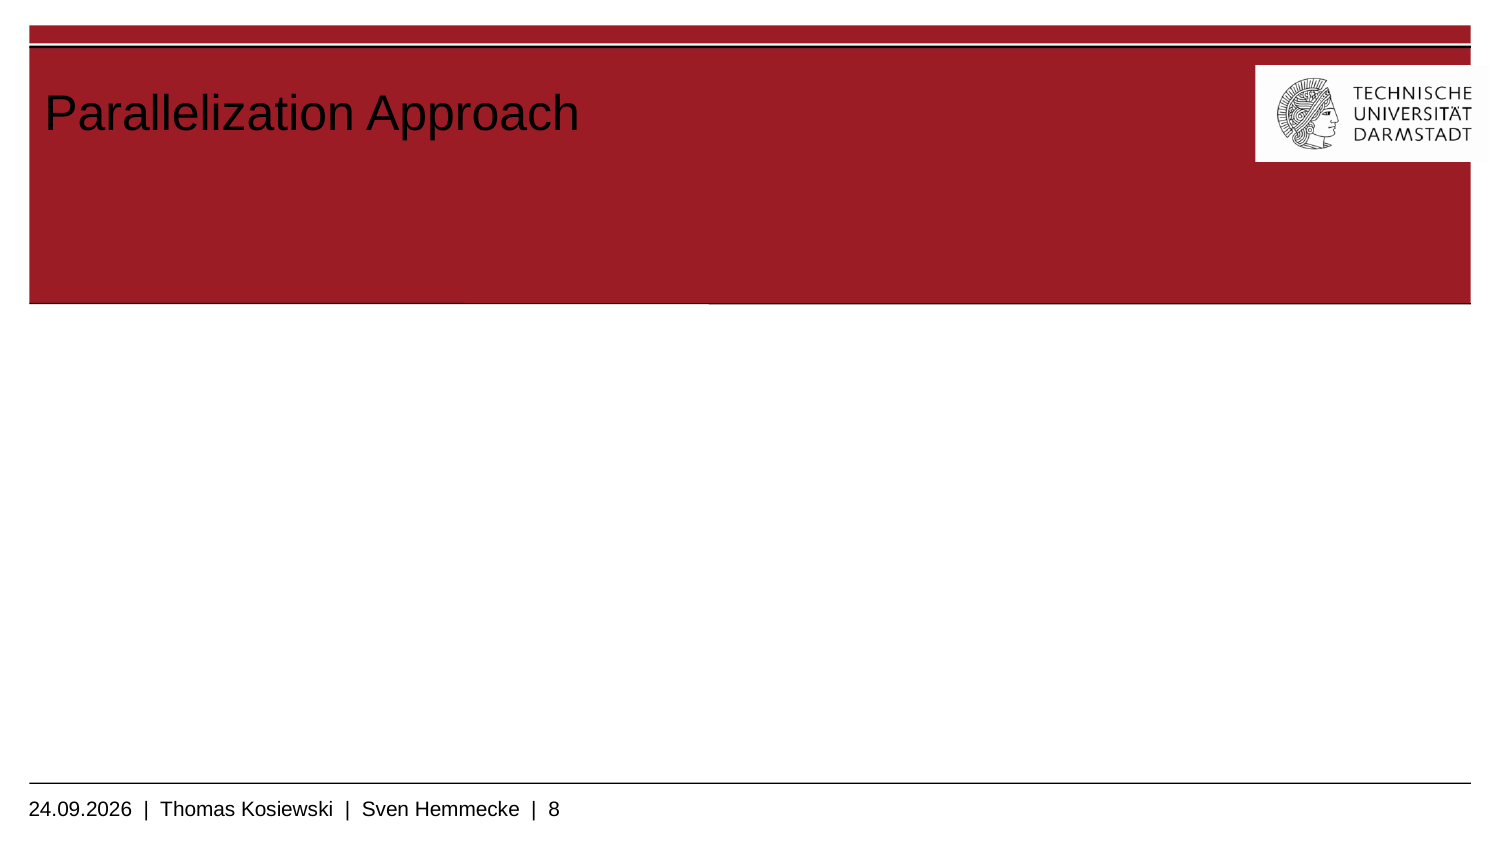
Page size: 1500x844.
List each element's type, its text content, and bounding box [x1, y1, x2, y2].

picture [1255, 65, 1490, 162]
title Parallelization Approach [44, 61, 1164, 165]
